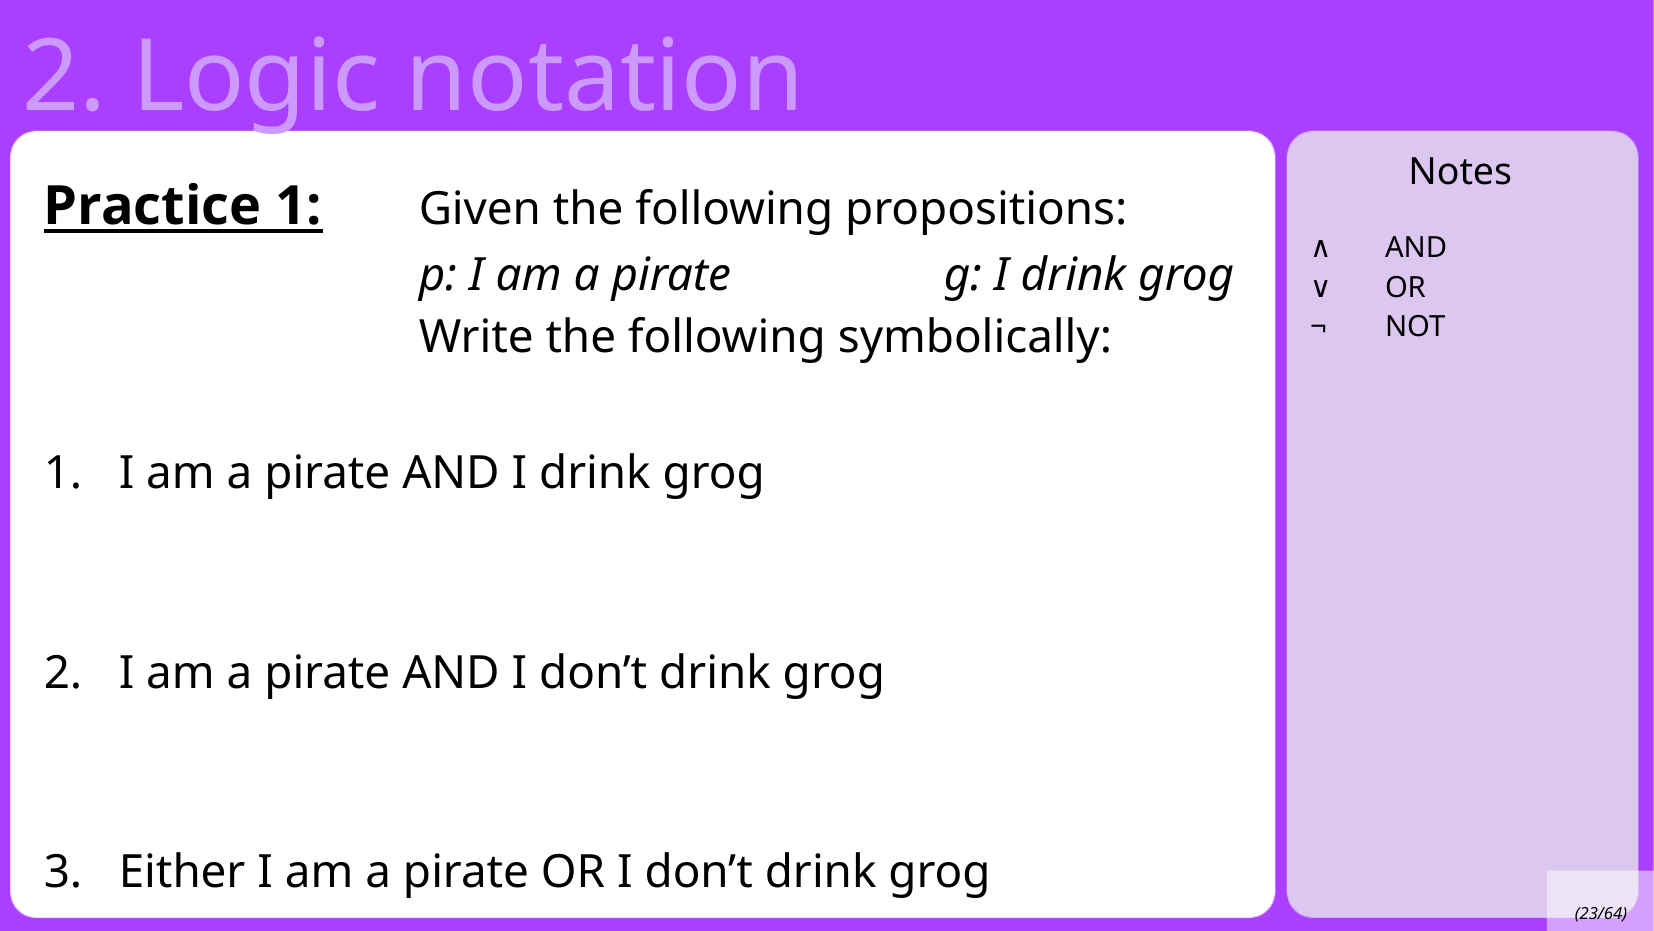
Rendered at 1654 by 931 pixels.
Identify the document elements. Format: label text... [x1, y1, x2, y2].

title 2. Logic notation [22, 13, 1511, 130]
table_cell False [1546, 870, 1654, 877]
text_box ∧ AND ∨ OR ¬ NOT [1310, 226, 1612, 333]
text_box (<number>/64) [1546, 877, 1654, 931]
picture [0, 0, 1654, 931]
text_box Practice 1: Given the following propositions: p: I am a pirate g: I drink grog Write the following symbolically: 1. I am a pirate AND I drink grog 2. I am a pirate AND I don’t drink grog 3. Either I am a pirate OR I don’t drink grog [43, 166, 1241, 822]
text_box Notes [1290, 141, 1631, 199]
